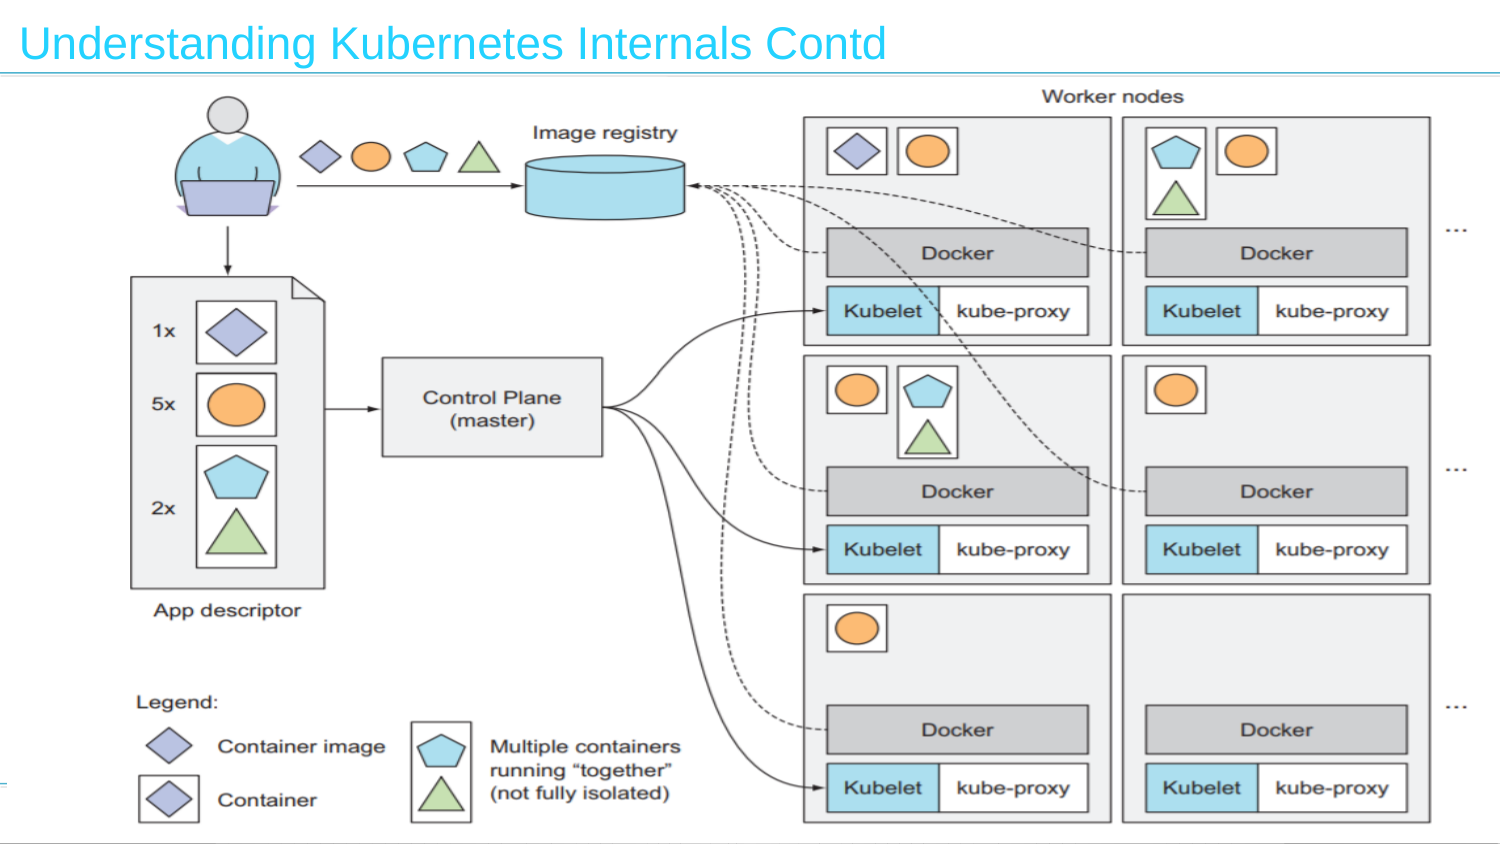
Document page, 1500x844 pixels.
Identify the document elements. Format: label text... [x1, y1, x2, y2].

title Understanding Kubernetes Internals Contd [18, 16, 1482, 66]
slide_number <number> [0, 778, 7, 840]
picture [7, 80, 1500, 840]
